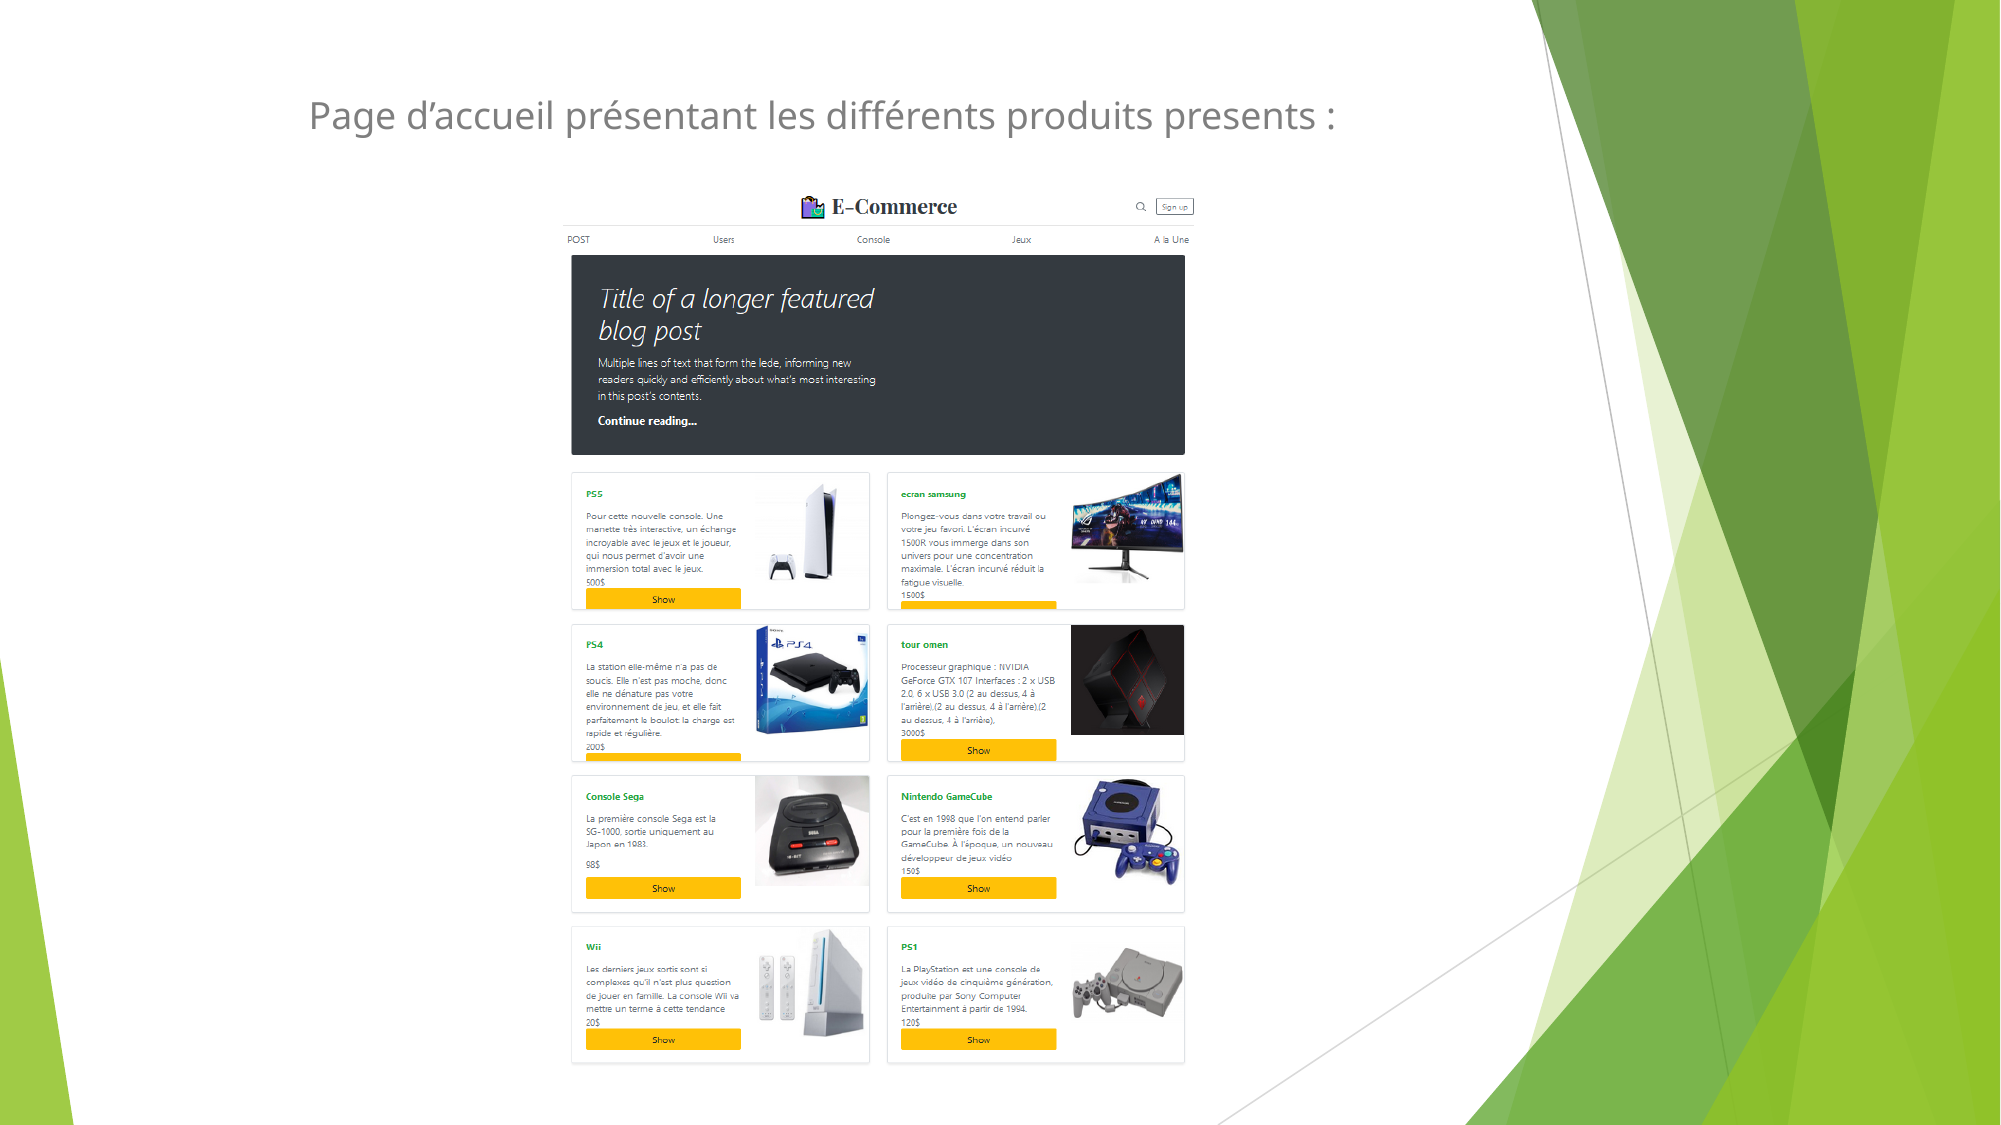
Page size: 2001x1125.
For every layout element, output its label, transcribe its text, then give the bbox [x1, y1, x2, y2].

picture [500, 187, 1236, 1074]
text_box Page d’accueil présentant les différents produits presents : [143, 84, 1503, 162]
